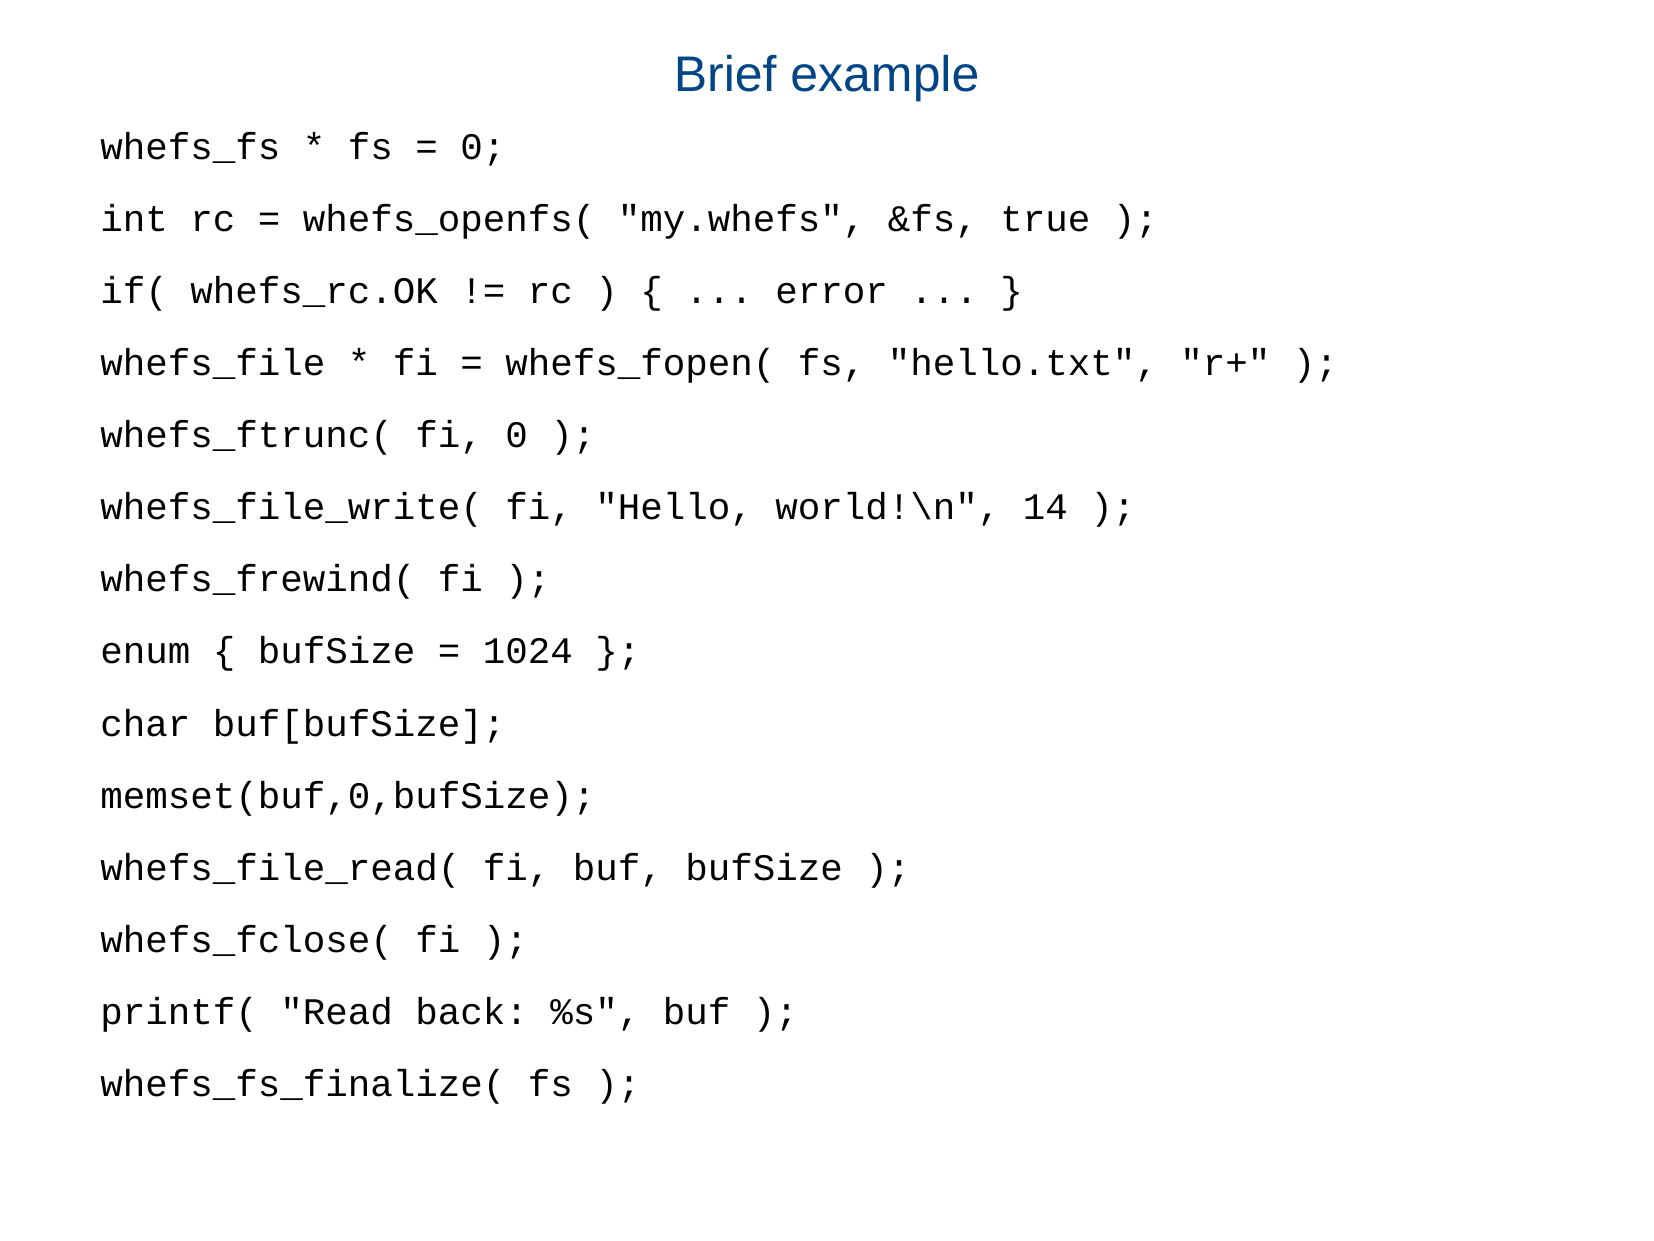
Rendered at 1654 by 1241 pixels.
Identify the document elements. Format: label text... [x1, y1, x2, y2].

list whefs_fs * fs = 0; int rc = whefs_openfs( "my.whefs", &fs, true ); if( whefs_rc.OK != rc ) { ... error ... } whefs_file * fi = whefs_fopen( fs, "hello.txt", "r+" ); whefs_ftrunc( fi, 0 ); whefs_file_write( fi, "Hello, world!\n", 14 ); whefs_frewind( fi ); enum { bufSize = 1024 }; char buf[bufSize]; memset(buf,0,bufSize); whefs_file_read( fi, buf, bufSize ); whefs_fclose( fi ); printf( "Read back: %s", buf ); whefs_fs_finalize( fs ); [82, 128, 1571, 1108]
text_box Brief example [283, 37, 1371, 112]
